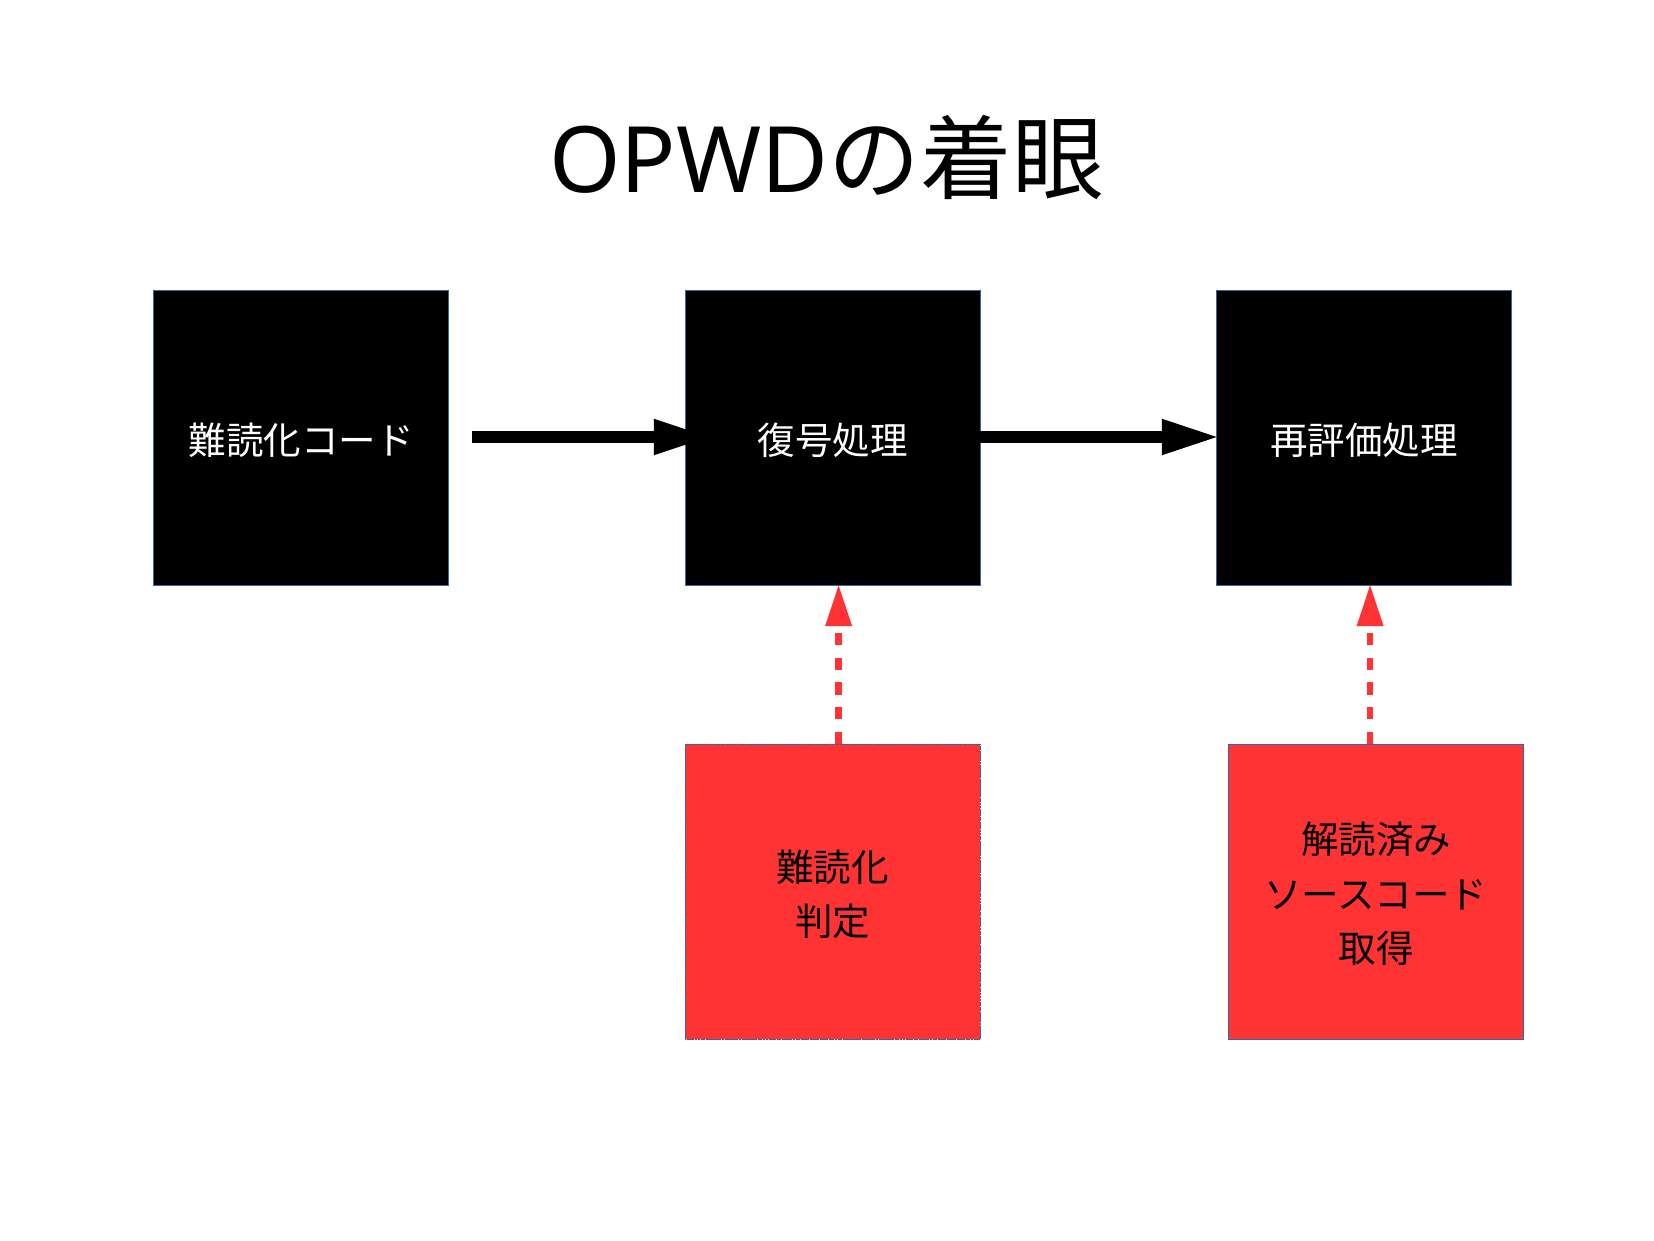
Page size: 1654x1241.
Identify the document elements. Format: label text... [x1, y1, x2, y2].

text_box 復号処理 [685, 290, 981, 586]
title OPWDの着眼 [82, 49, 1571, 257]
text_box 解読済み ソースコード 取得 [1228, 744, 1524, 1040]
text_box 再評価処理 [1216, 290, 1512, 586]
text_box 難読化 判定 [685, 744, 981, 1040]
text_box 難読化コード [153, 290, 449, 586]
